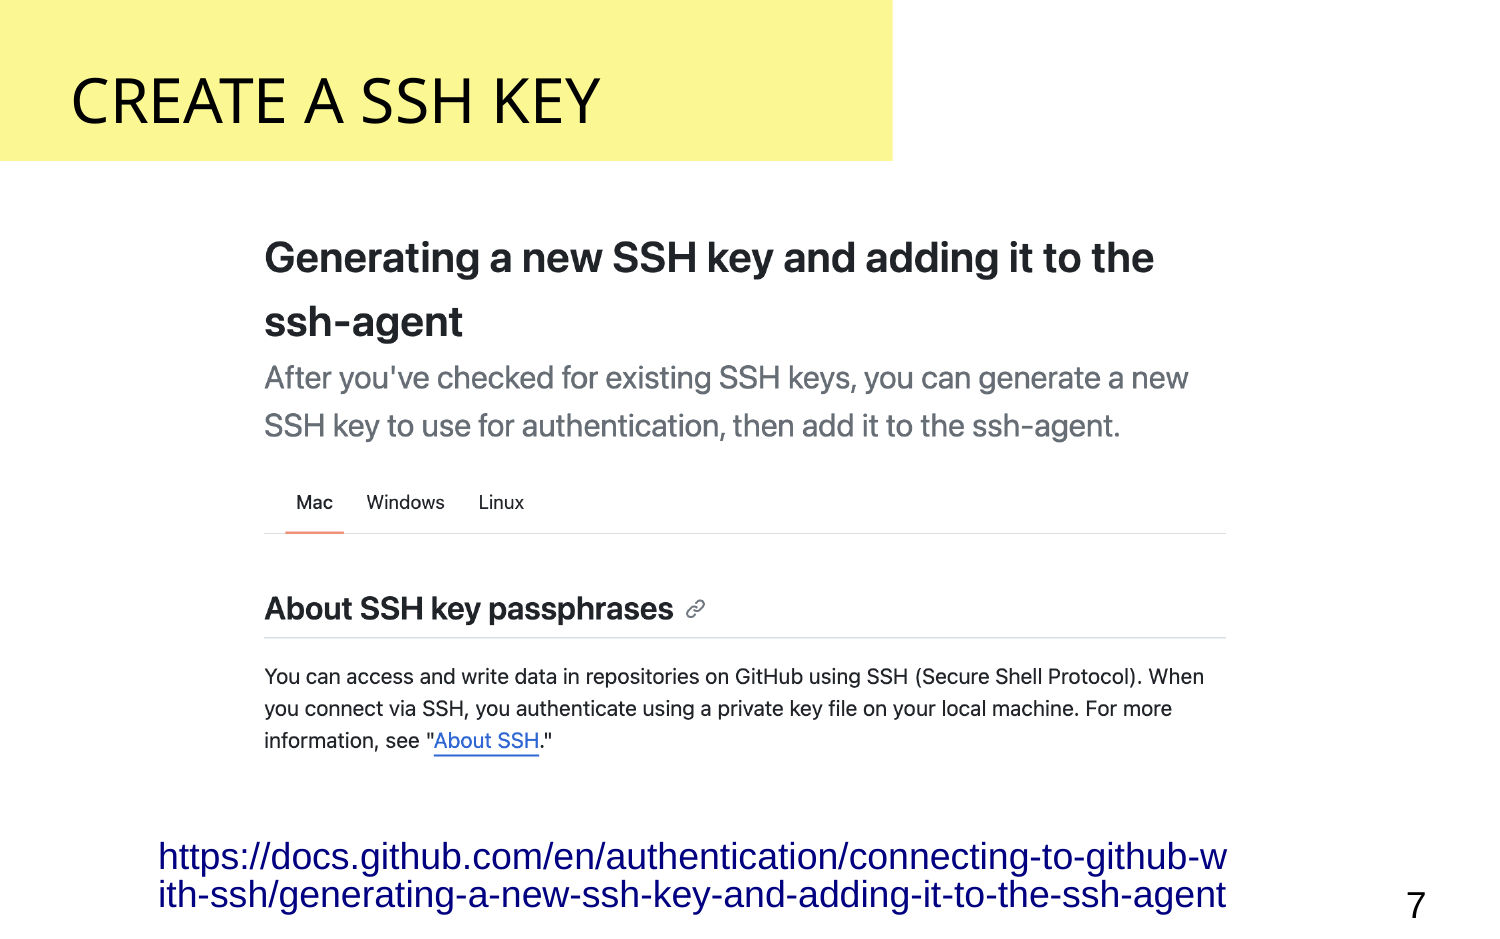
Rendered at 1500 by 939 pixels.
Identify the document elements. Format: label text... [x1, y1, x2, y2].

picture [253, 229, 1247, 765]
text_box https://docs.github.com/en/authentication/connecting-to-github-with-ssh/generating-a-new-ssh-key-and-adding-it-to-the-ssh-agent [143, 802, 1247, 907]
text_box <number> [1405, 880, 1434, 939]
text_box [0, 0, 893, 161]
text_box CREATE A SSH KEY [68, 59, 820, 218]
